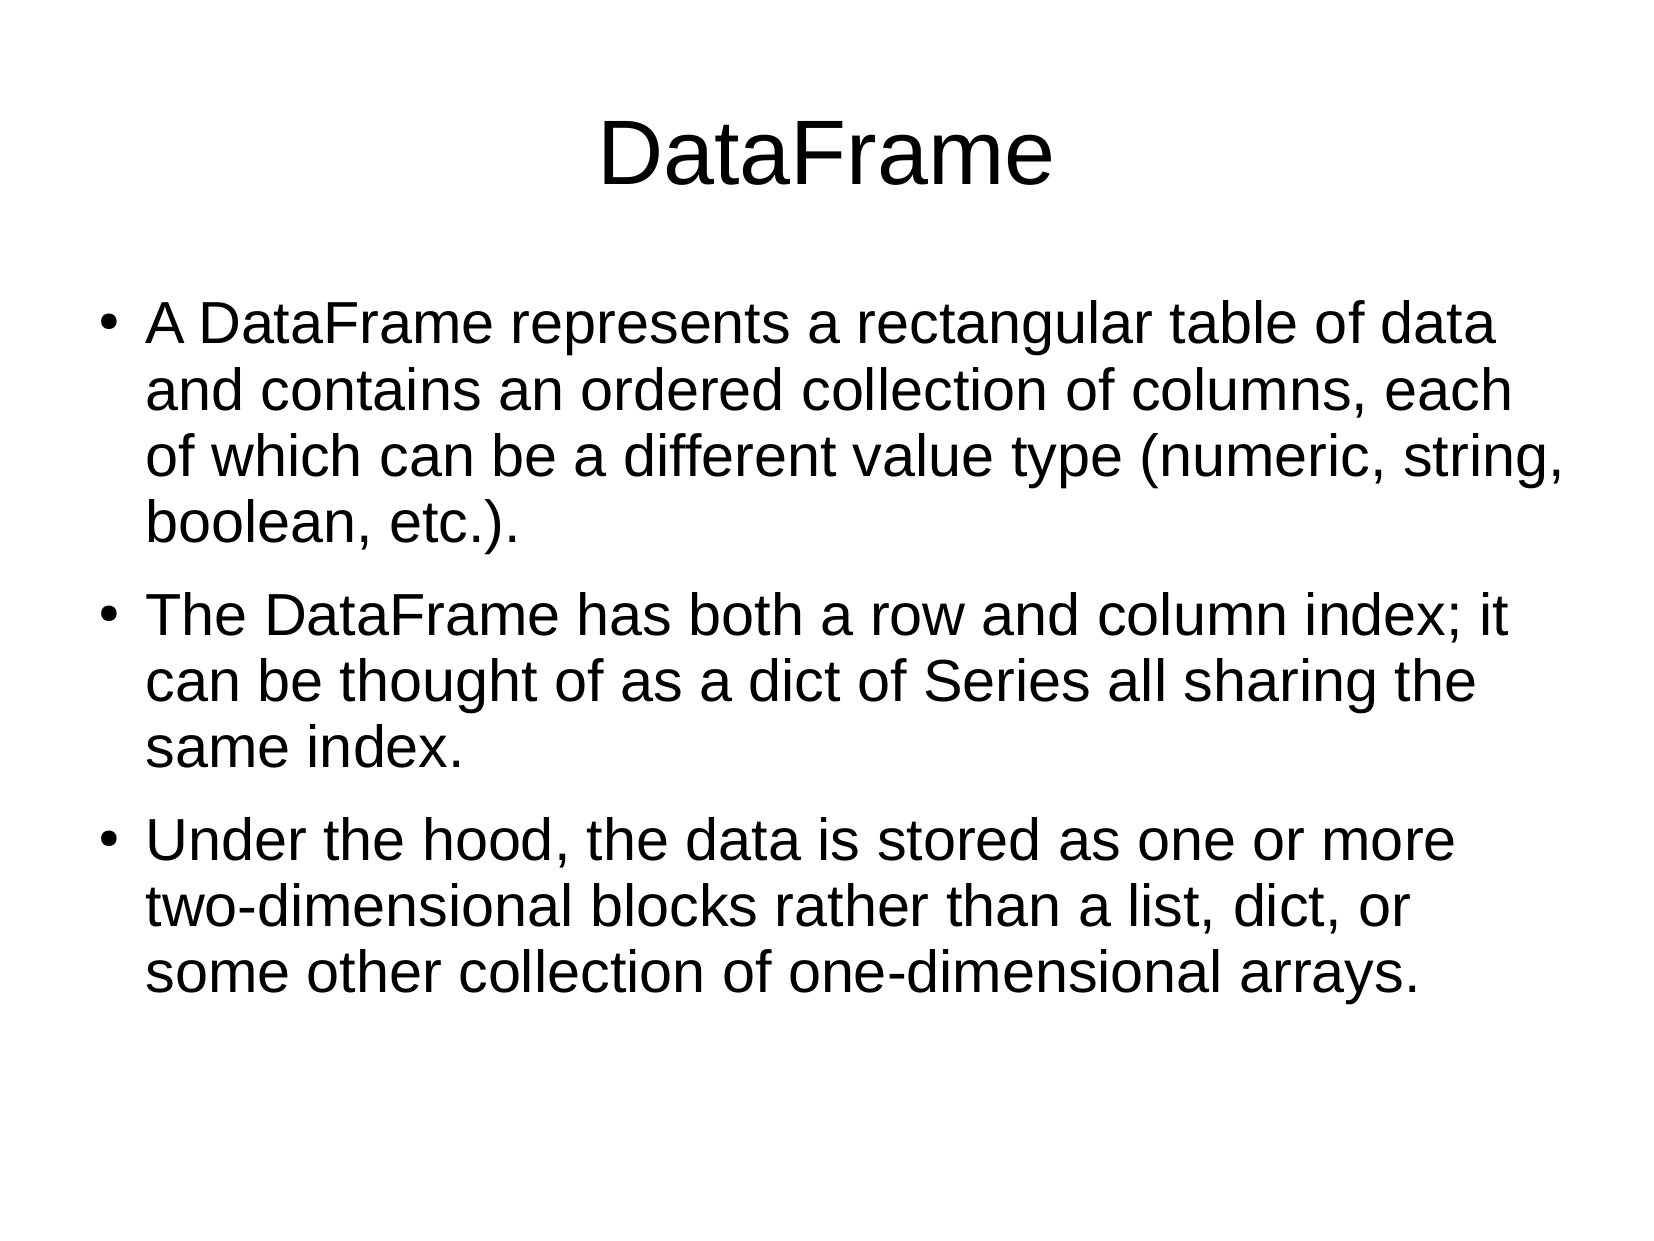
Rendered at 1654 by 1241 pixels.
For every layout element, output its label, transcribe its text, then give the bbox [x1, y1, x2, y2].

list A DataFrame represents a rectangular table of data and contains an ordered collection of columns, each of which can be a different value type (numeric, string, boolean, etc.). The DataFrame has both a row and column index; it can be thought of as a dict of Series all sharing the same index. Under the hood, the data is stored as one or more two-dimensional blocks rather than a list, dict, or some other collection of one-dimensional arrays. [82, 290, 1571, 1010]
title DataFrame [82, 49, 1571, 257]
